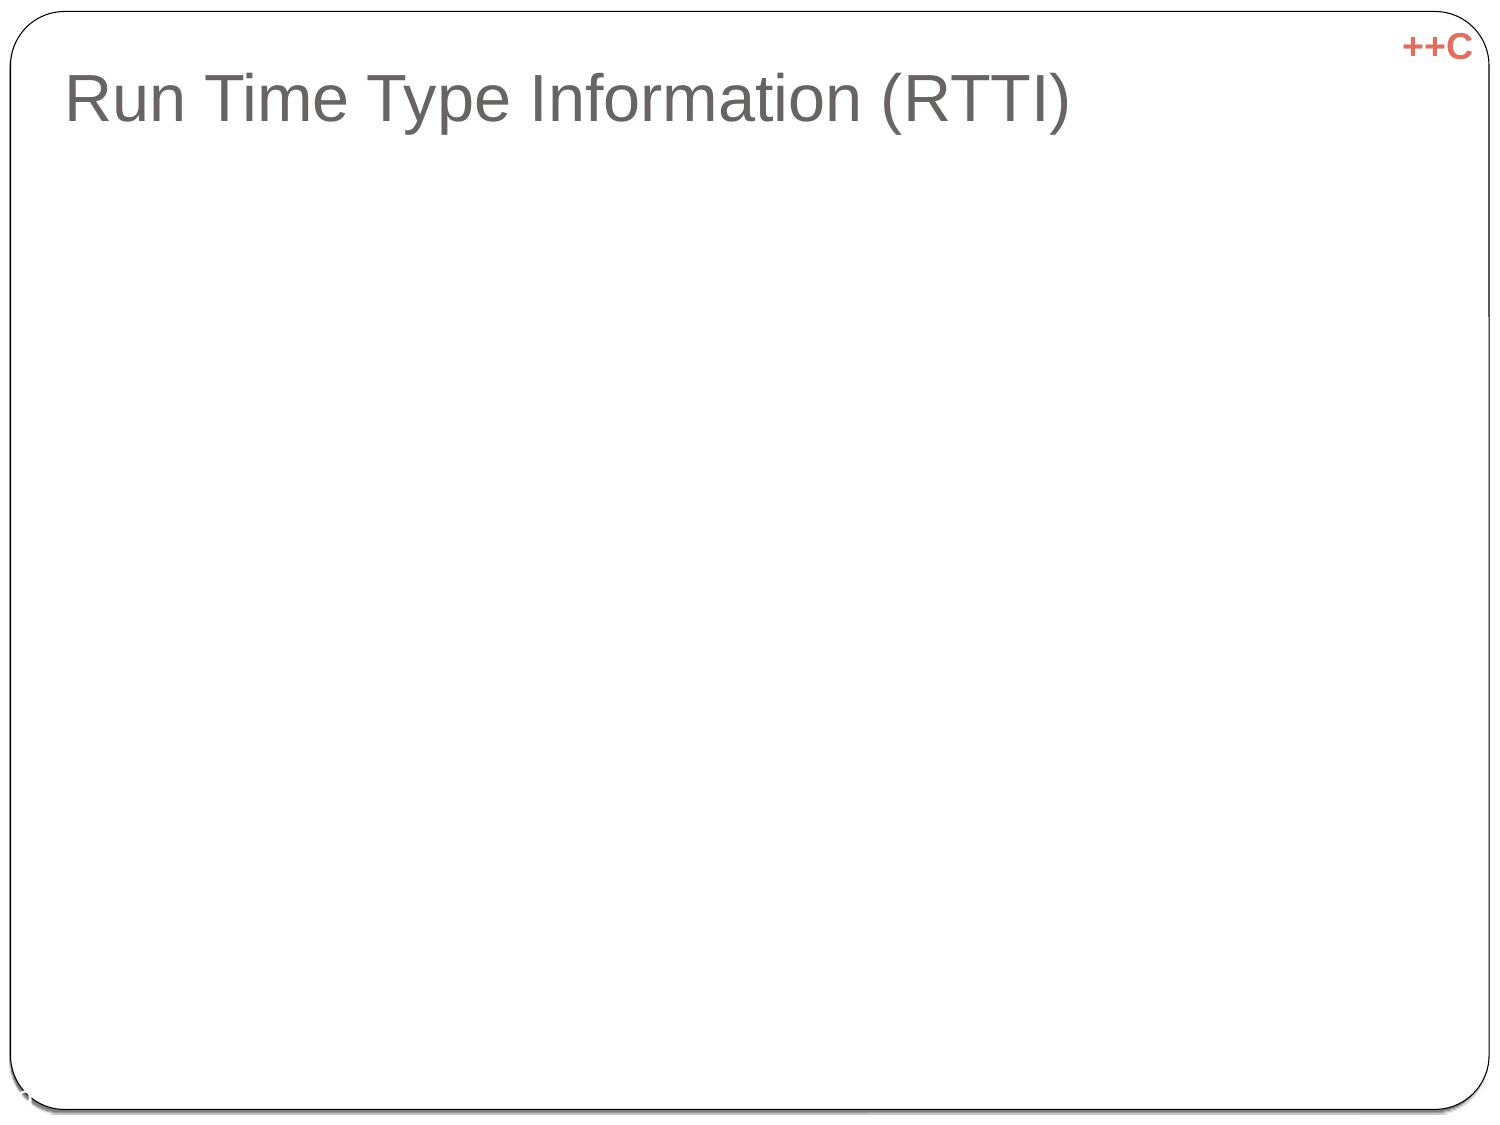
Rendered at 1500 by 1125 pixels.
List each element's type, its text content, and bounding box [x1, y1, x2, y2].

title Run Time Type Information (RTTI) [50, 45, 1450, 150]
slide_number <number> [0, 1074, 50, 1125]
